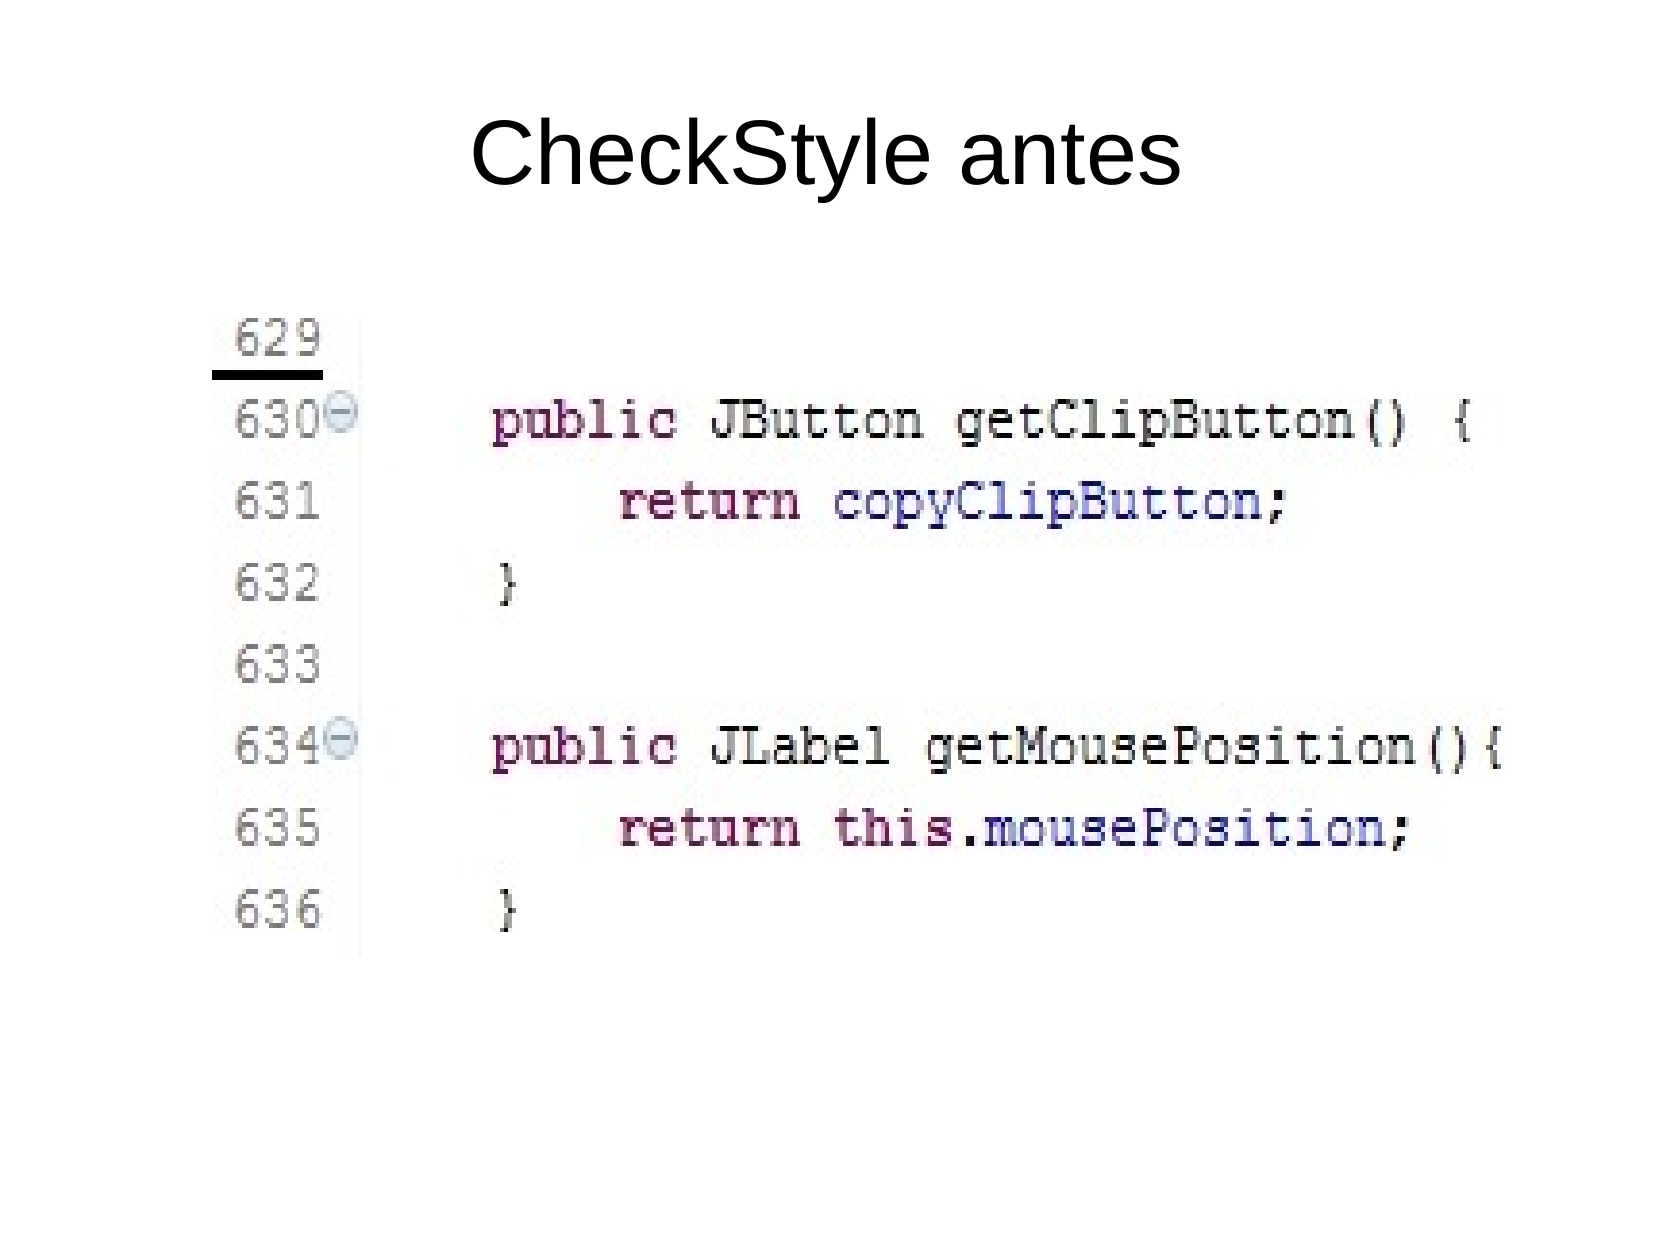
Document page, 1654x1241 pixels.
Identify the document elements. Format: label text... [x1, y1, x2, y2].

title CheckStyle antes [82, 49, 1571, 257]
picture [212, 318, 1517, 957]
